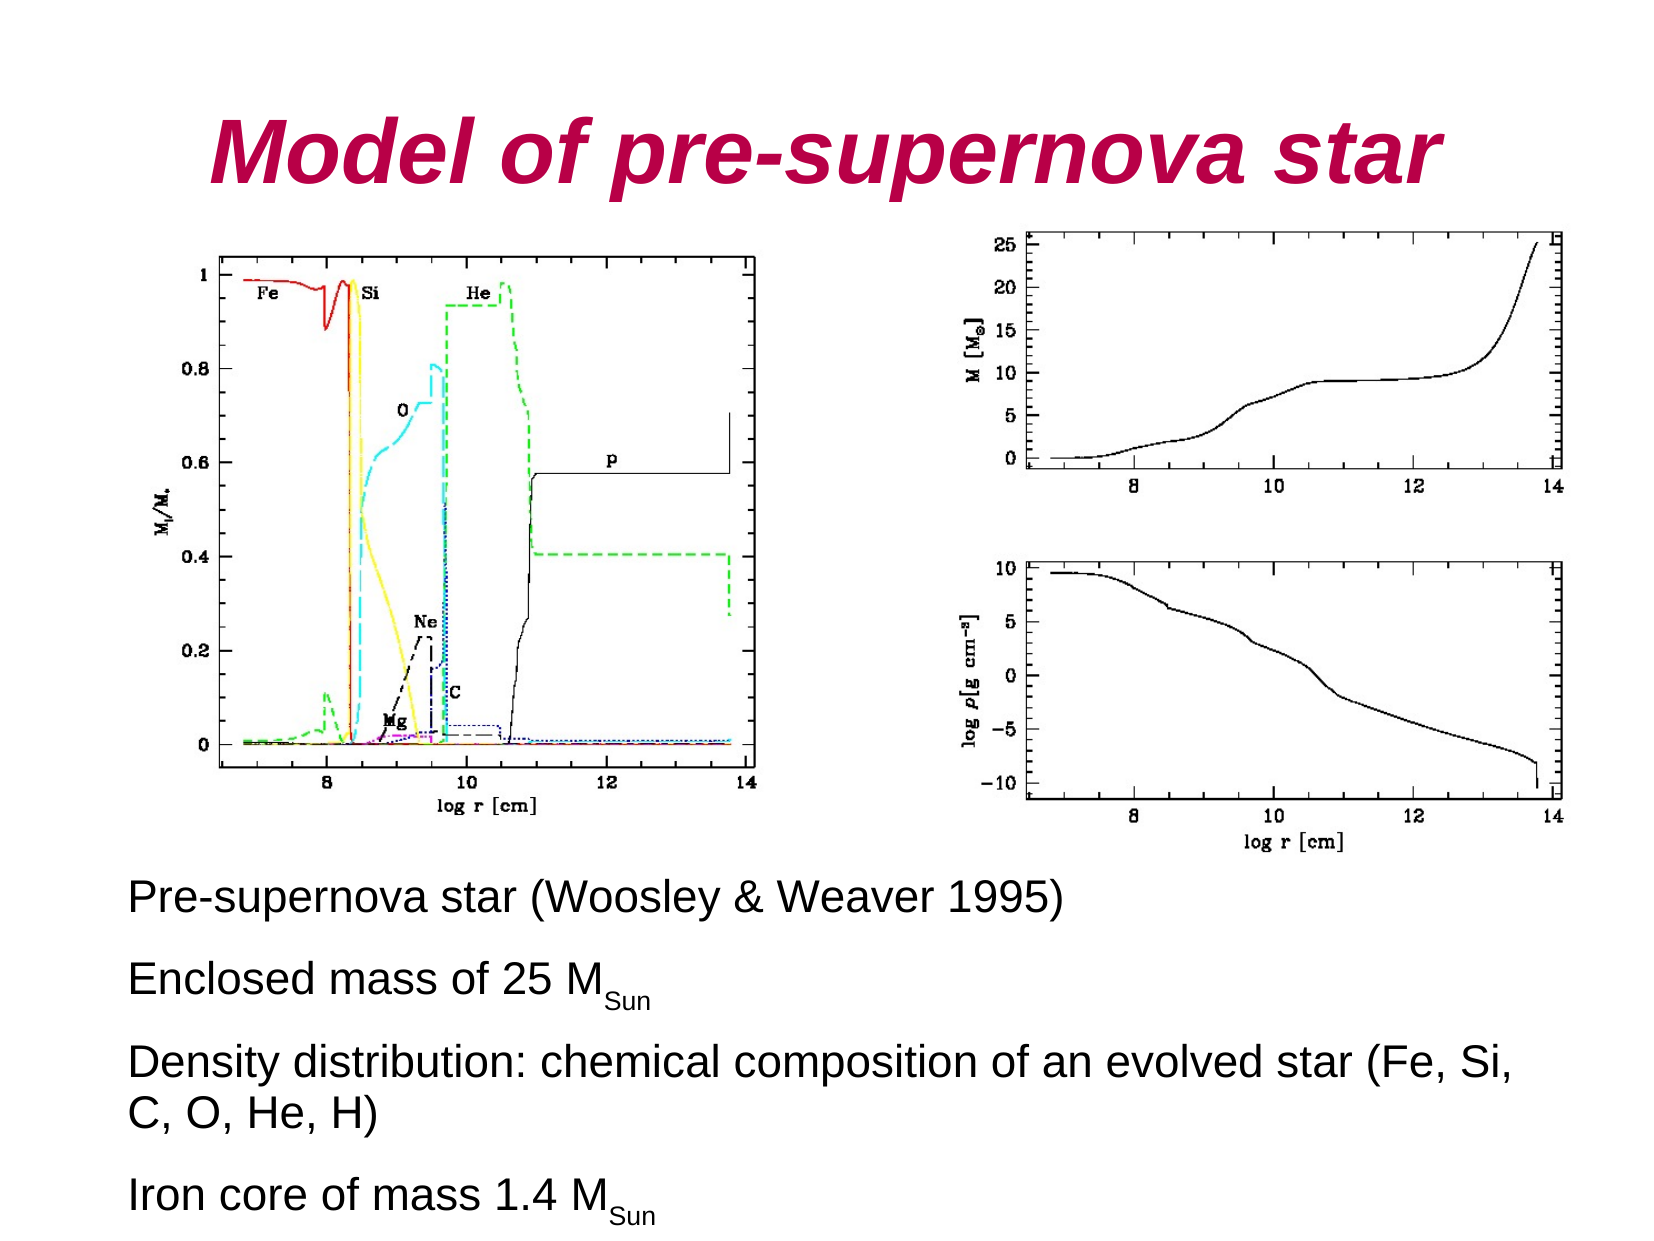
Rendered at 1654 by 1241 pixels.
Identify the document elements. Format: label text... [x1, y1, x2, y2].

text_box Pre-supernova star (Woosley & Weaver 1995) Enclosed mass of 25 MSun Density distribution: chemical composition of an evolved star (Fe, Si, C, O, He, H) Iron core of mass 1.4 MSun [112, 864, 1575, 1165]
title Model of pre-supernova star [82, 56, 1570, 249]
picture [150, 224, 788, 832]
picture [957, 195, 1595, 871]
